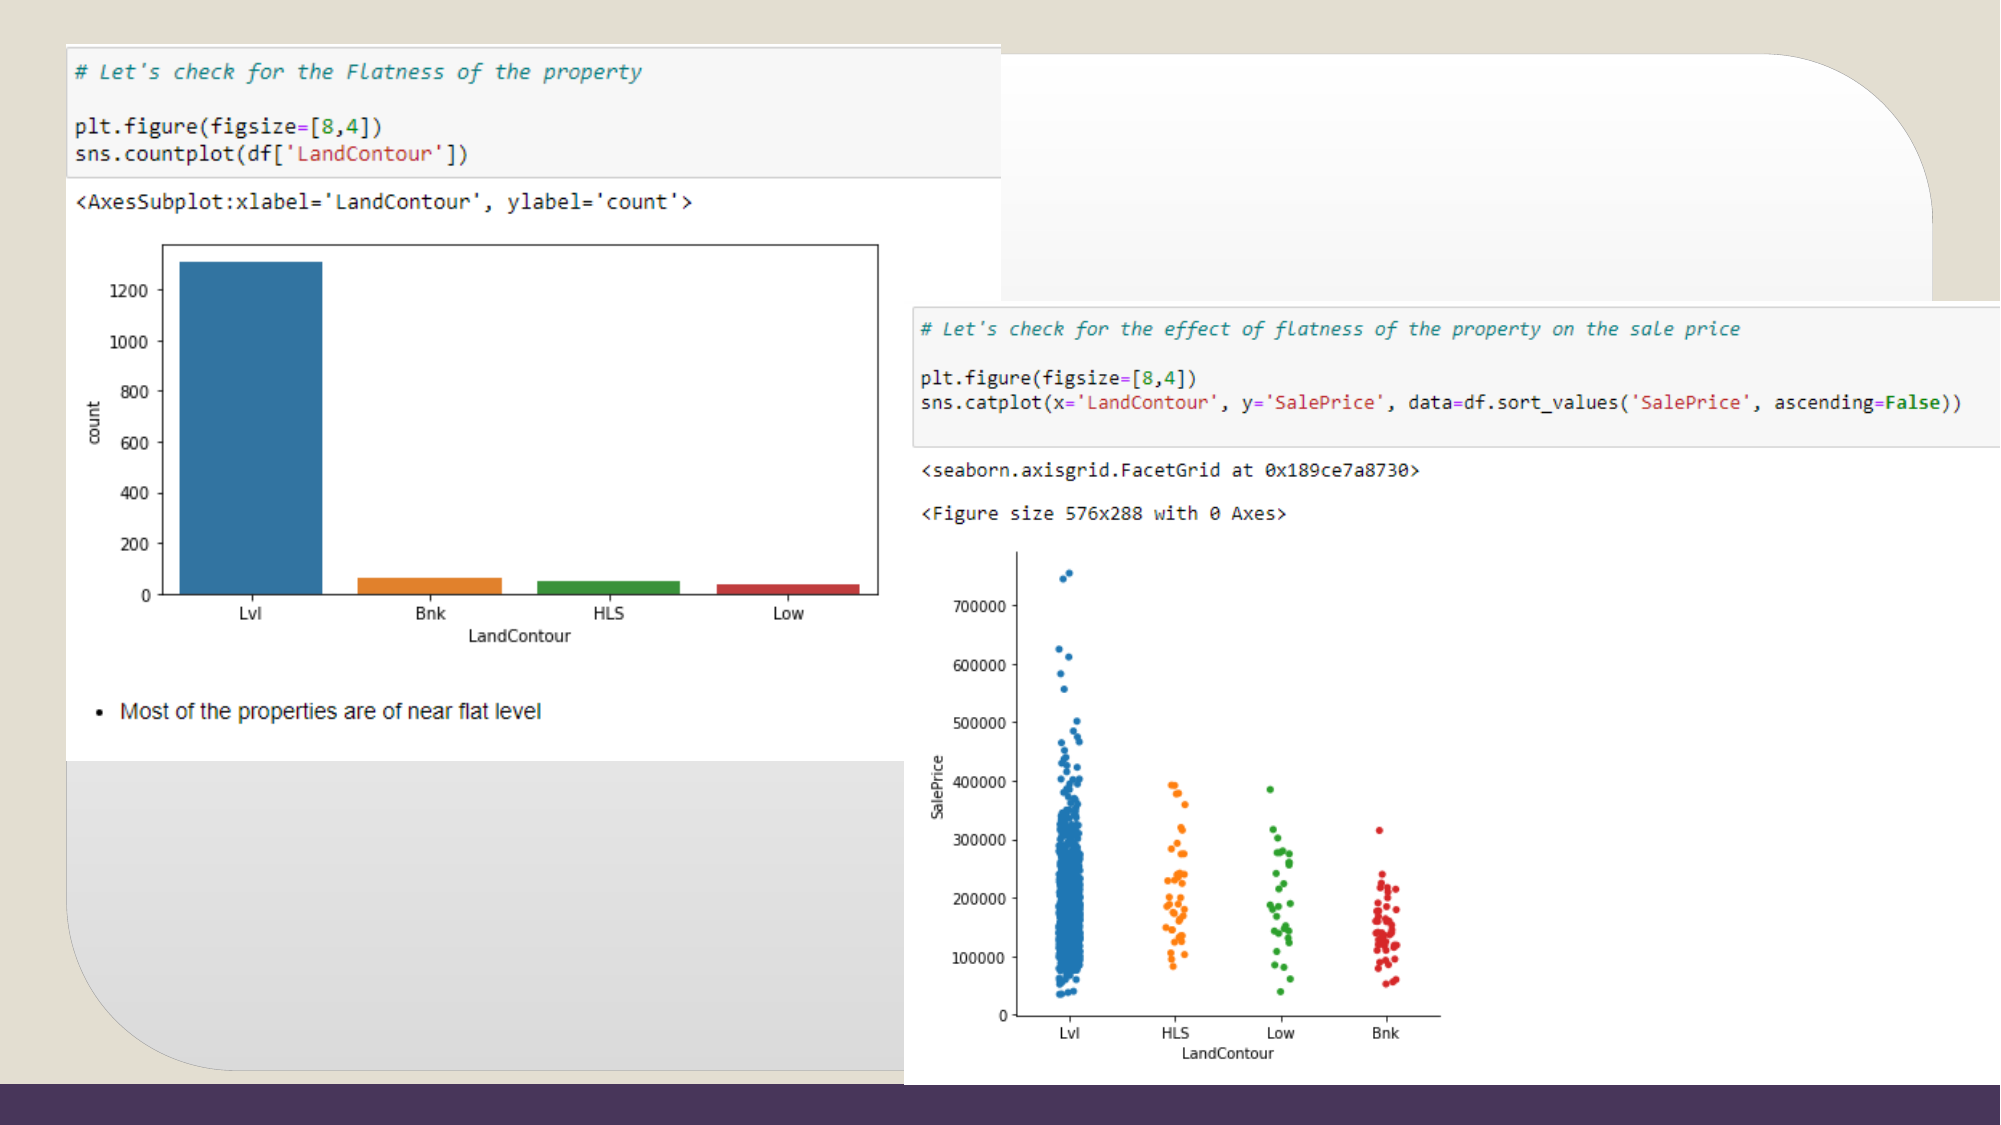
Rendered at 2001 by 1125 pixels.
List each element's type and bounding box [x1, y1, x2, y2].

text_box [0, 1084, 2000, 1125]
picture [66, 44, 2000, 1085]
